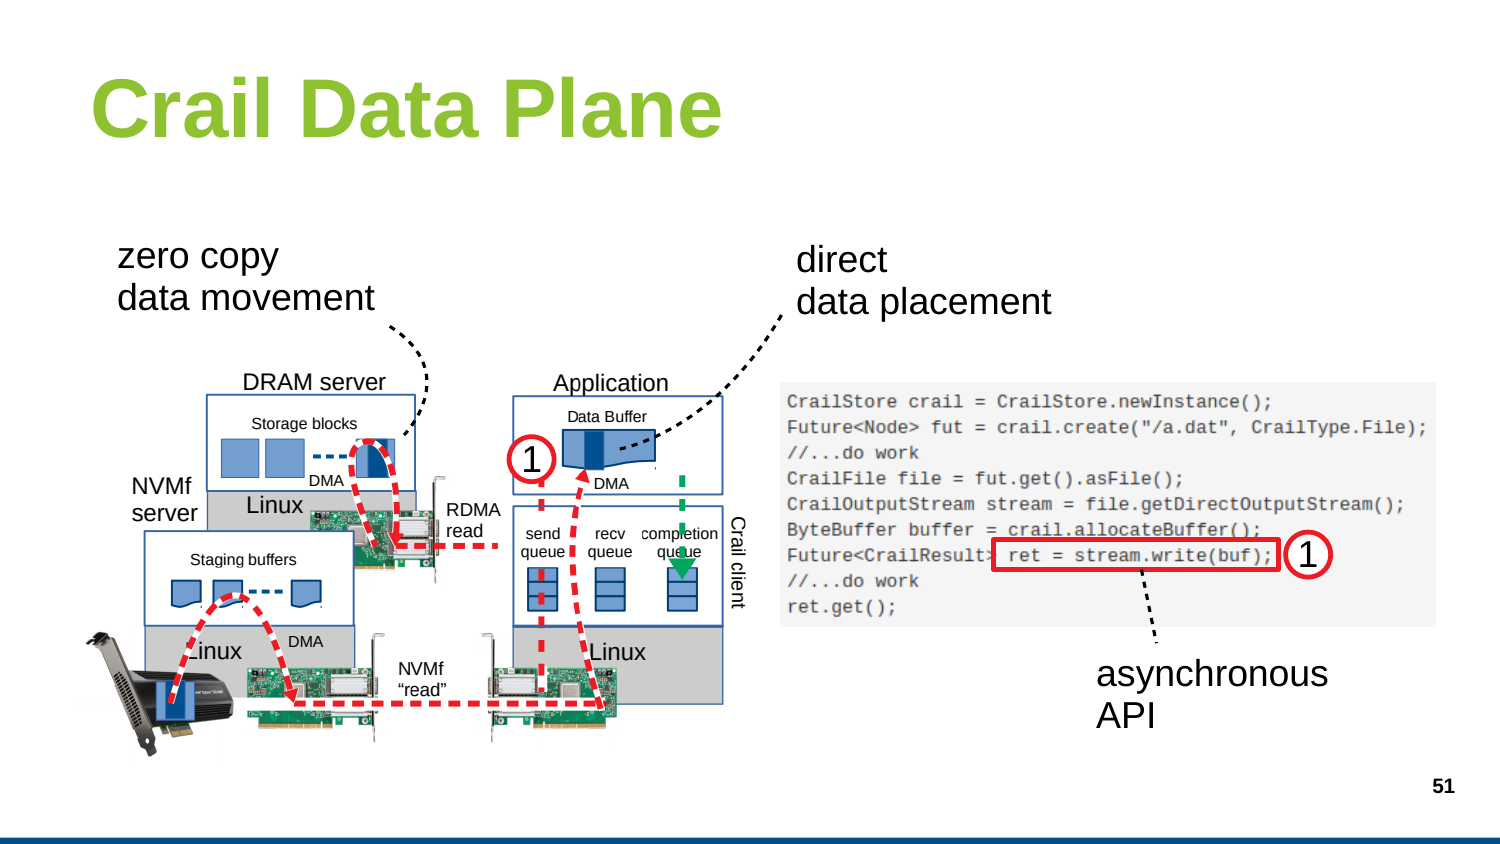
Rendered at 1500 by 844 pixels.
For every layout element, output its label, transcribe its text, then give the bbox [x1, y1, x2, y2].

title Crail Data Plane [75, 33, 1426, 175]
text_box asynchronous API [1081, 645, 1344, 745]
text_box zero copy data movement [102, 227, 390, 327]
picture [76, 373, 746, 763]
text_box 1 [1285, 532, 1331, 578]
picture [780, 382, 1436, 627]
text_box direct data placement [781, 230, 1067, 330]
text_box 1 [509, 436, 555, 482]
